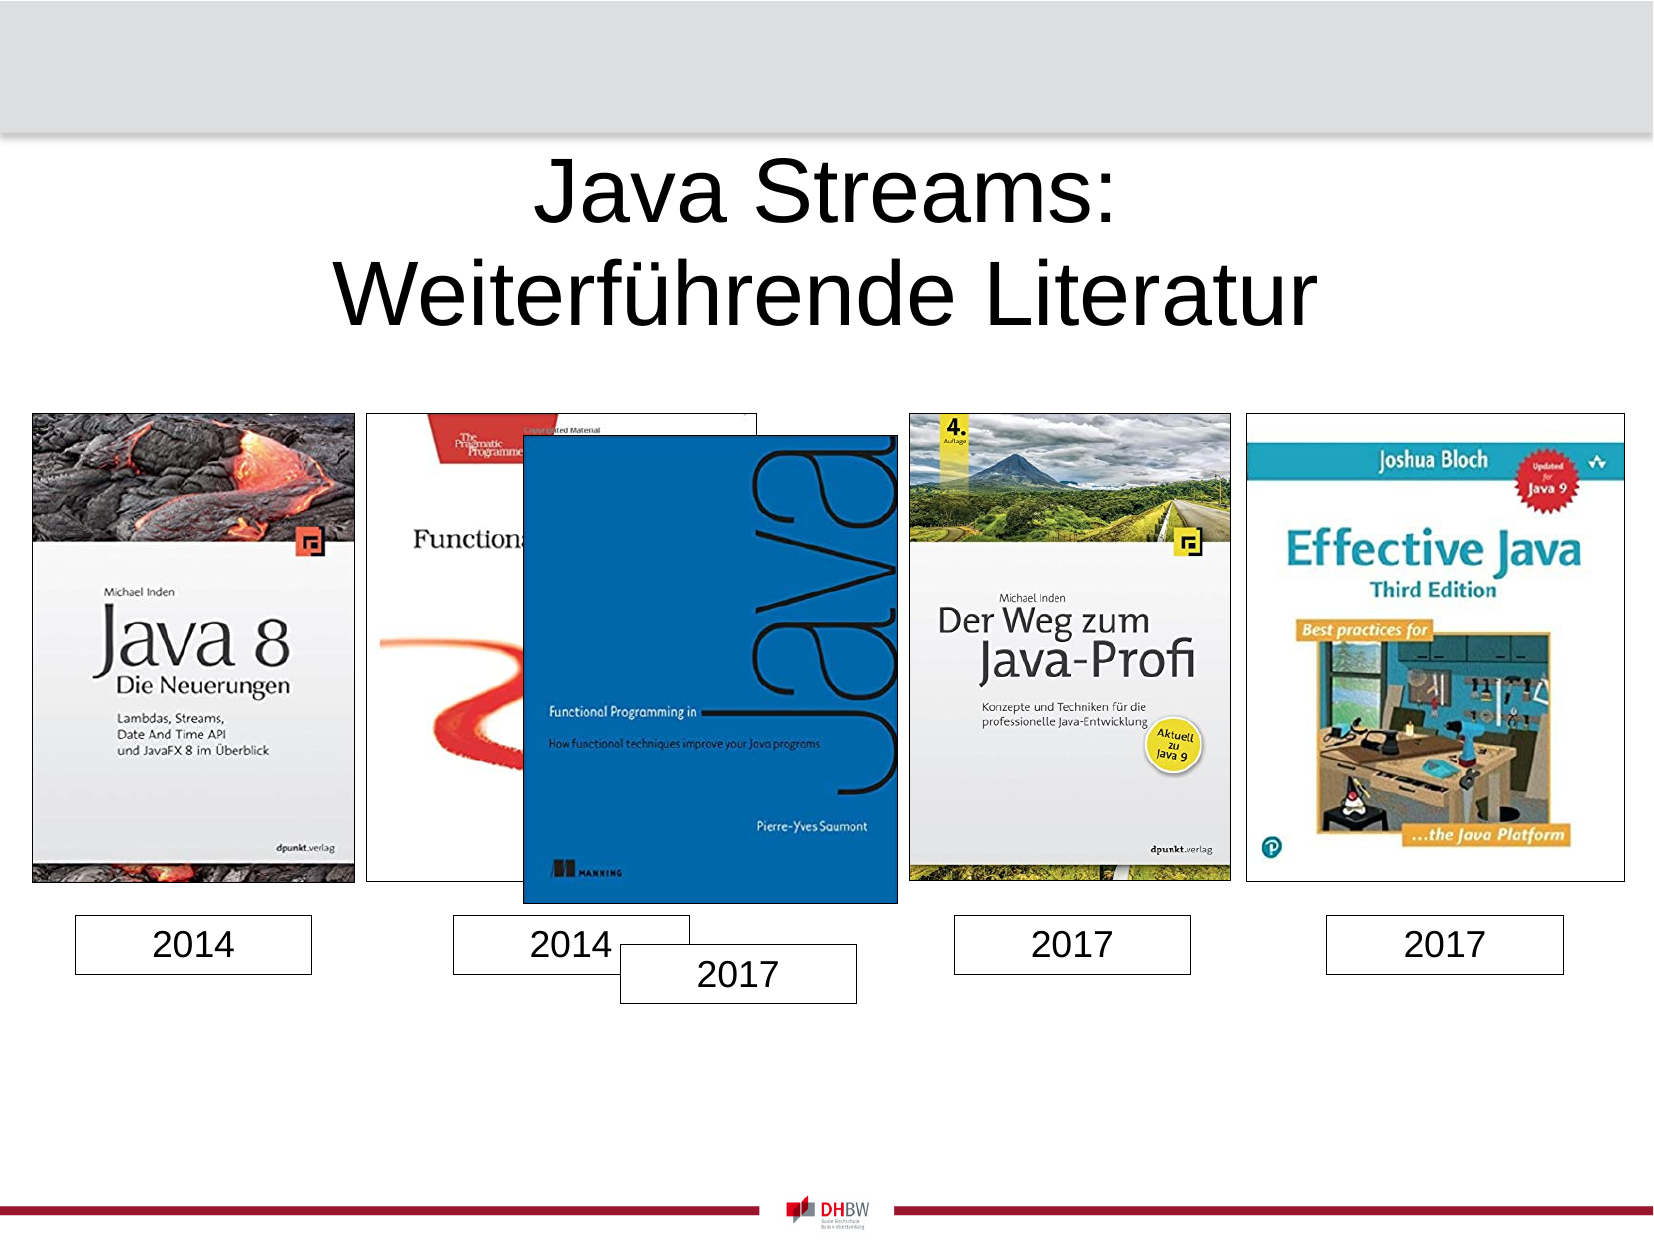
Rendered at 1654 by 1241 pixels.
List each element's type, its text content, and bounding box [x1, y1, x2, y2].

text_box 2014 [453, 915, 690, 975]
text_box 2017 [954, 915, 1191, 975]
text_box 2017 [1326, 915, 1564, 975]
text_box 2014 [75, 915, 312, 975]
text_box 2017 [620, 944, 857, 1004]
picture [0, 1, 1654, 1237]
title Java Streams: Weiterführende Literatur [82, 139, 1571, 346]
